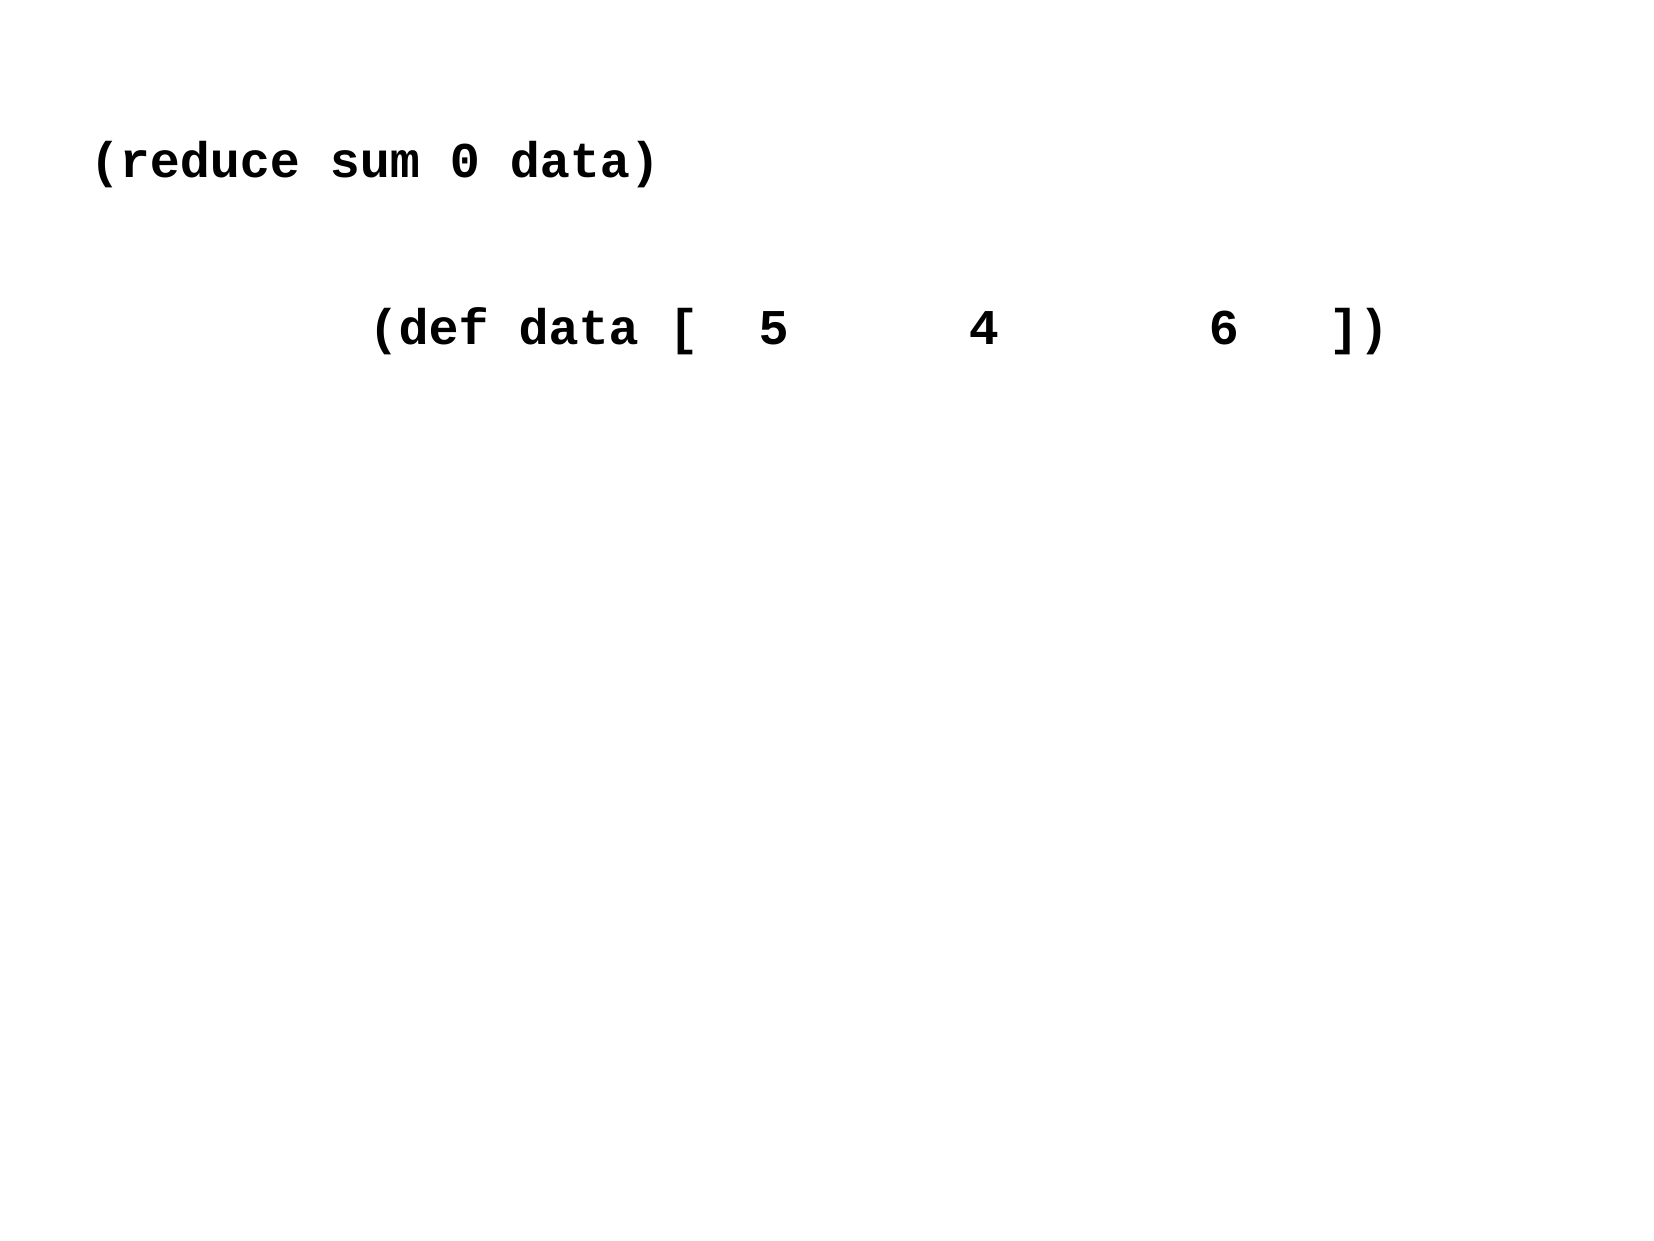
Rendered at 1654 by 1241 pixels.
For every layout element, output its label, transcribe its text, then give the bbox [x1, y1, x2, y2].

text_box (def data [ 5 4 6 ]) [353, 286, 1485, 358]
text_box (reduce sum 0 data) [74, 74, 1110, 210]
